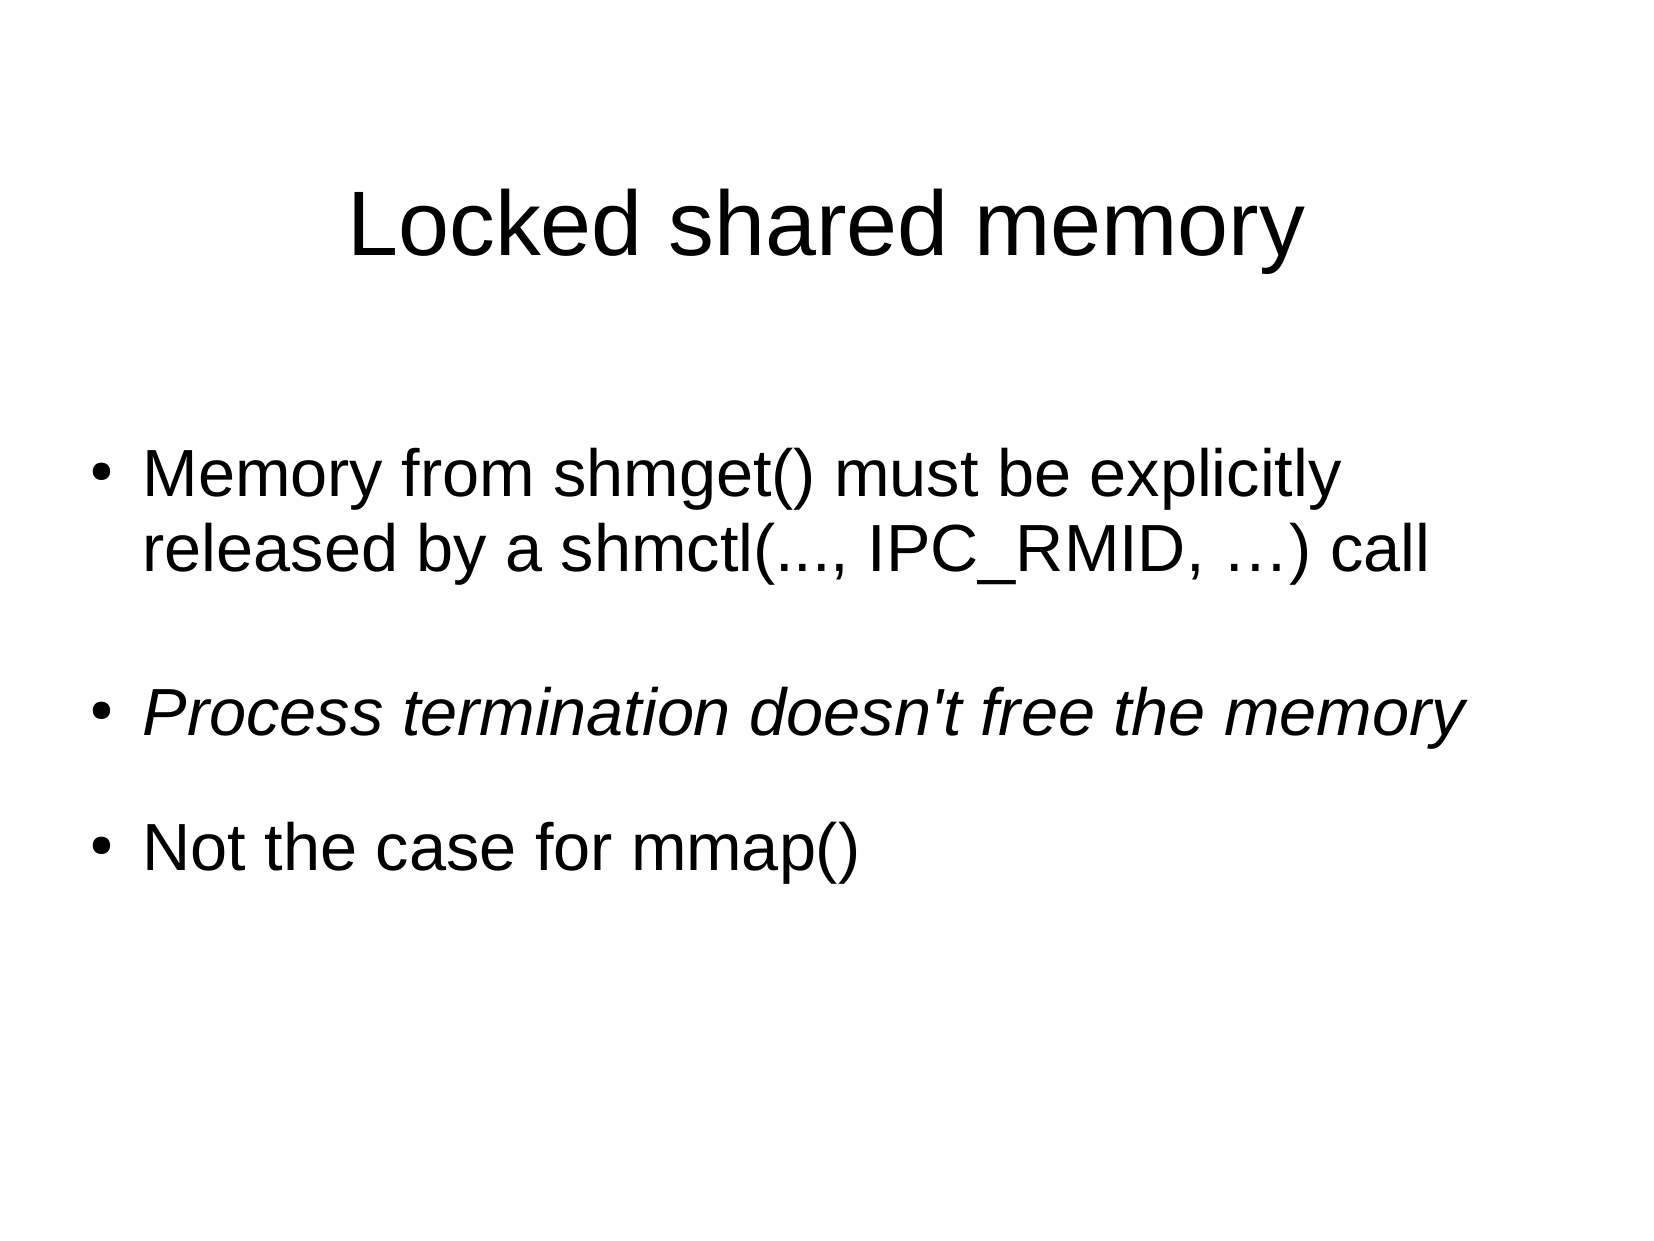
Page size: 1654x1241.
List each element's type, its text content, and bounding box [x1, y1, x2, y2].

title Locked shared memory [82, 120, 1571, 328]
list Memory from shmget() must be explicitly released by a shmctl(..., IPC_RMID, …) call Process termination doesn't free the memory Not the case for mmap() [71, 241, 1561, 886]
